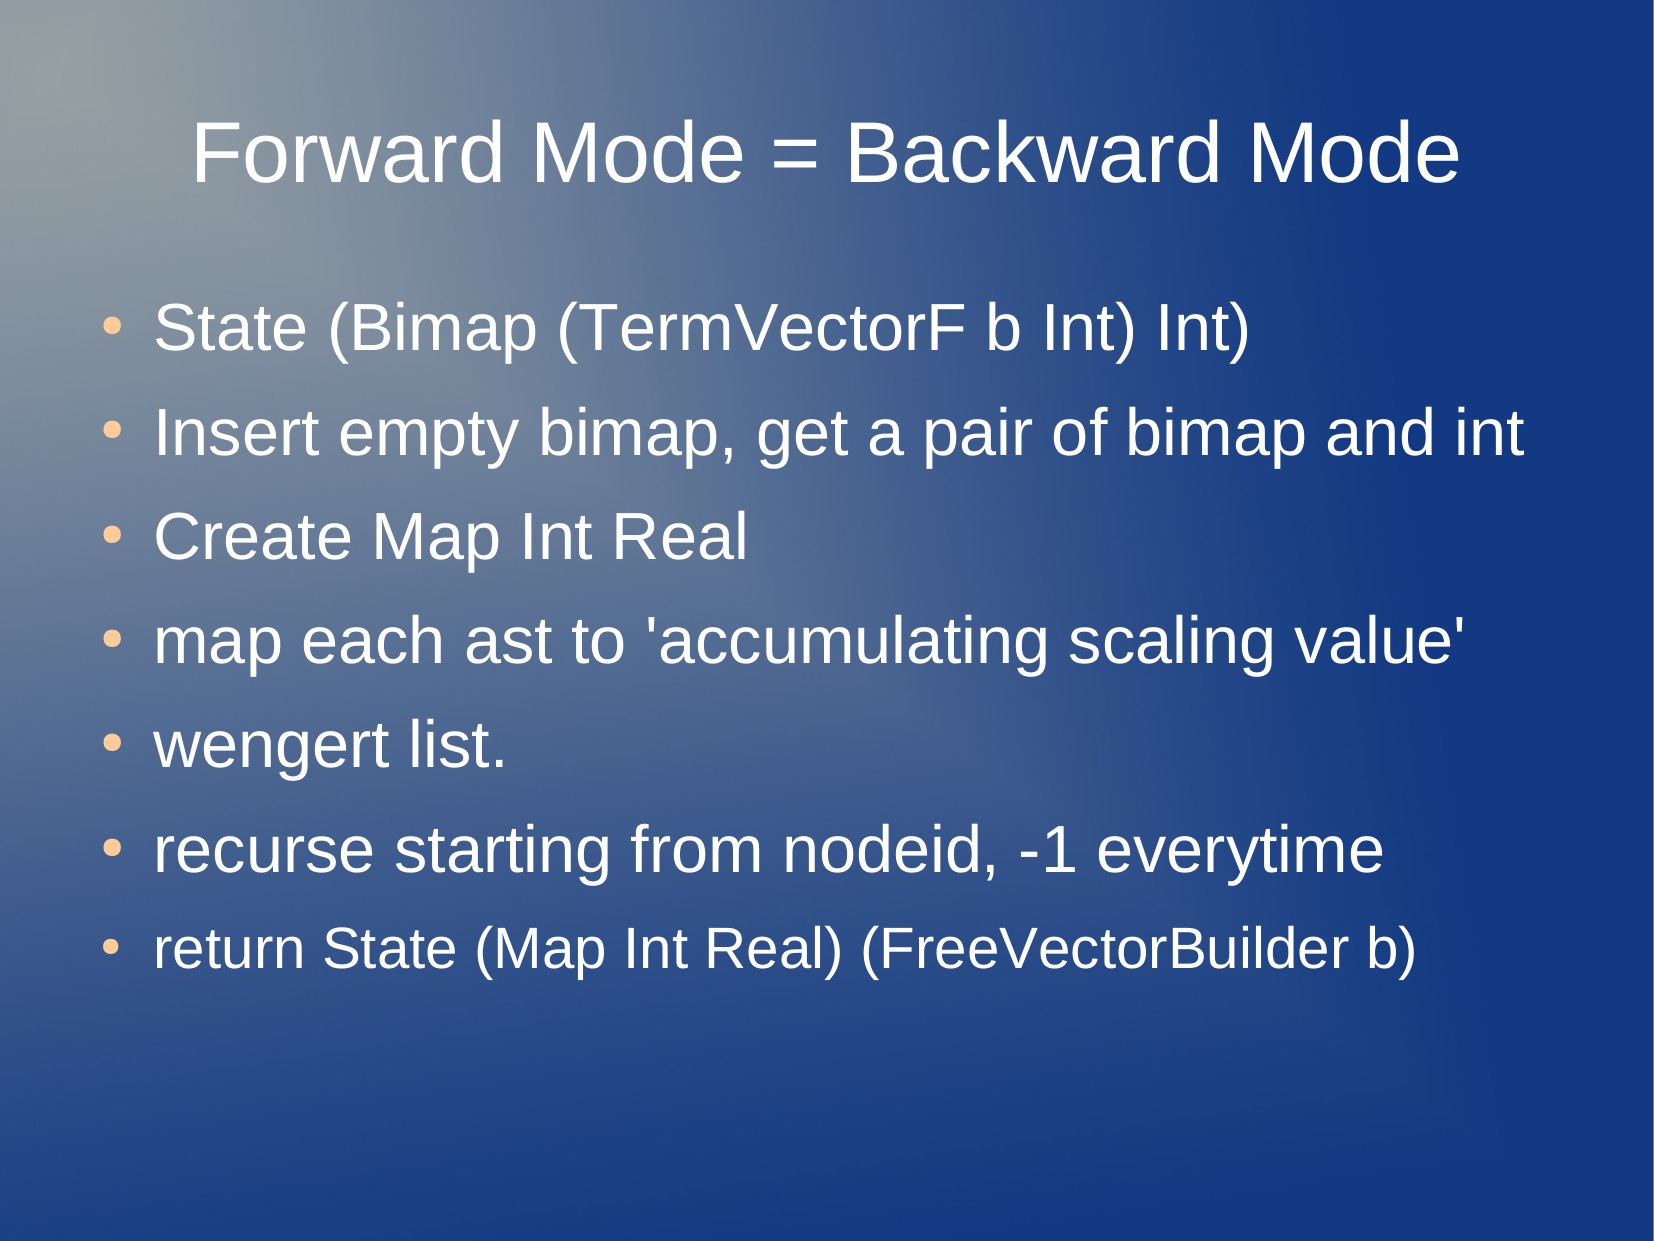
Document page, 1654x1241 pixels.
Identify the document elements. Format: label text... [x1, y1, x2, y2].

list State (Bimap (TermVectorF b Int) Int) Insert empty bimap, get a pair of bimap and int Create Map Int Real map each ast to 'accumulating scaling value' wengert list. recurse starting from nodeid, -1 everytime return State (Map Int Real) (FreeVectorBuilder b) [82, 290, 1571, 1157]
picture [0, 0, 1654, 1241]
title Forward Mode = Backward Mode [82, 49, 1571, 257]
